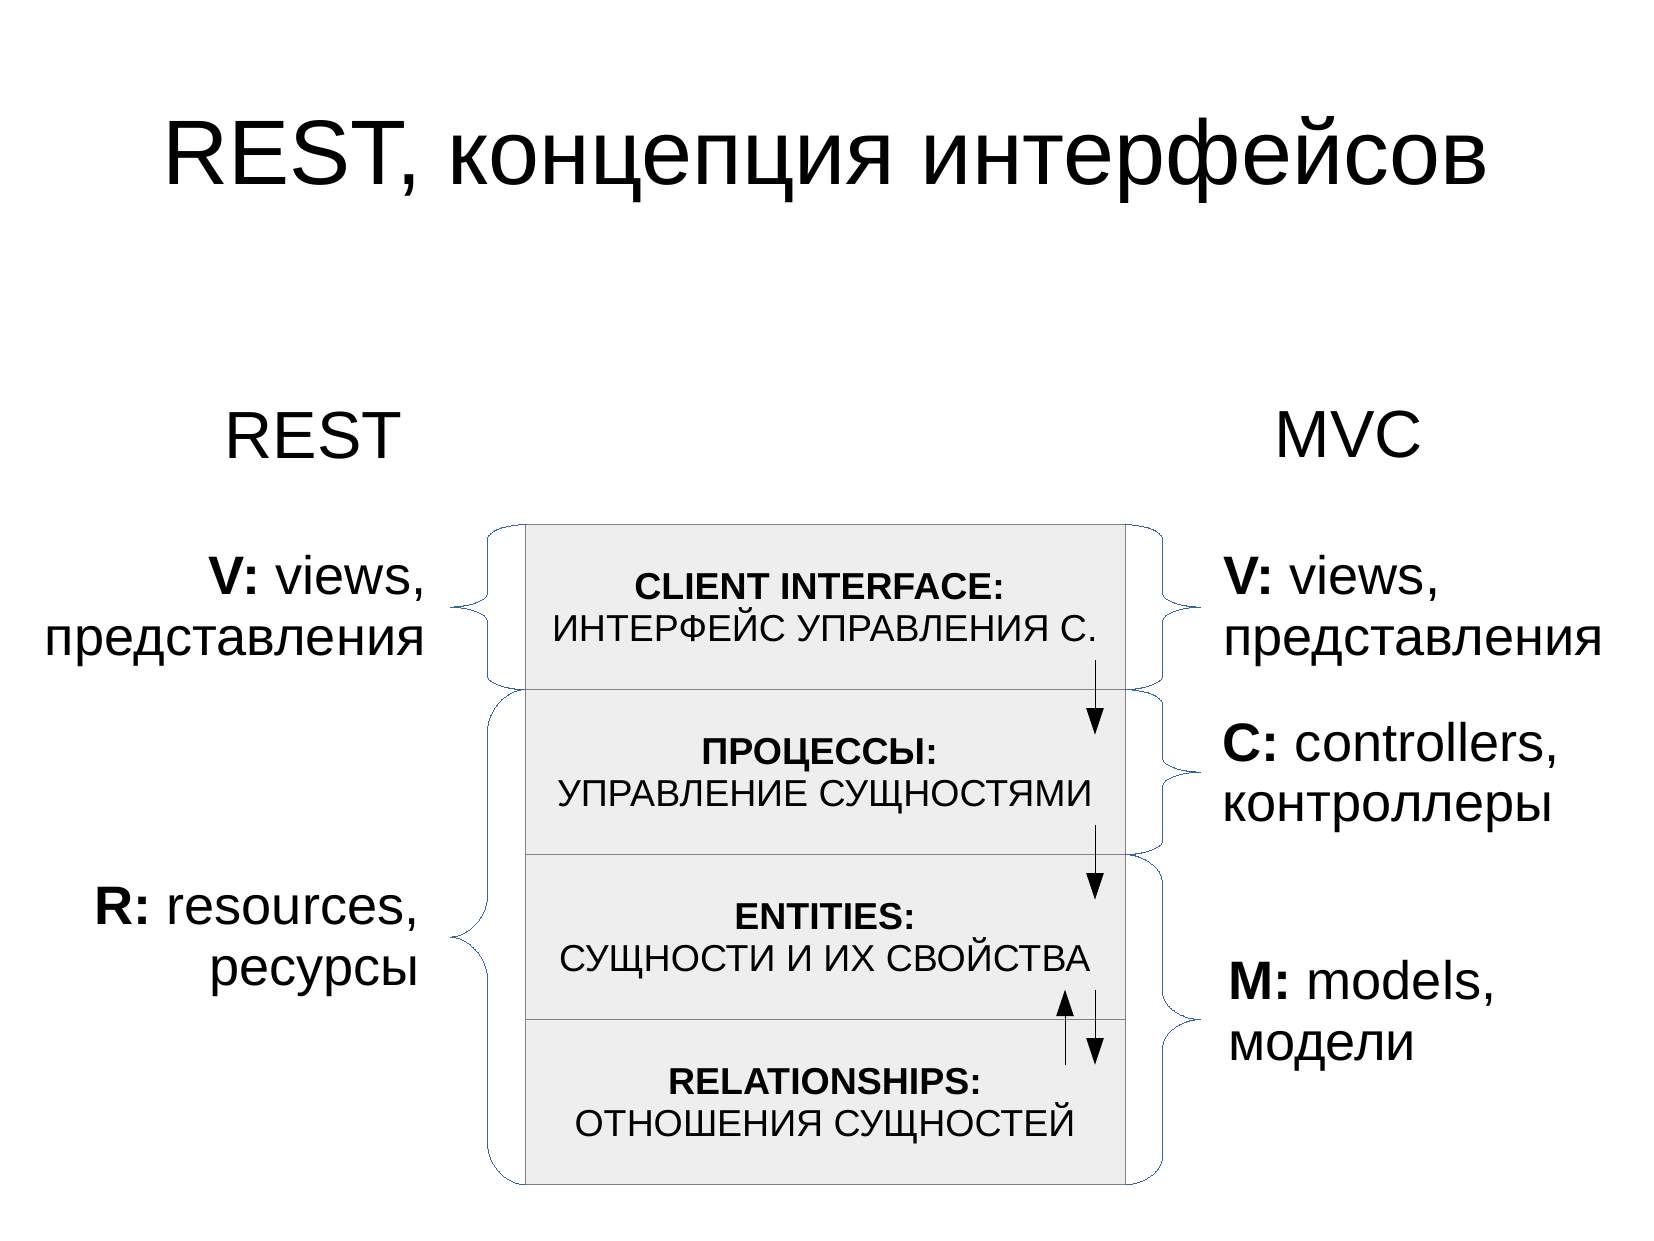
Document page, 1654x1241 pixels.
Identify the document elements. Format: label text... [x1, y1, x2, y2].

text_box C: controllers, контроллеры [1207, 704, 1576, 841]
text_box R: resources, ресурсы [79, 868, 436, 1005]
text_box V: views, представления [30, 538, 442, 675]
text_box MVC [1260, 390, 1438, 480]
text_box CLIENT INTERFACE: ИНТЕРФЕЙС УПРАВЛЕНИЯ С. [525, 524, 1126, 690]
text_box REST [210, 390, 418, 481]
text_box RELATIONSHIPS: ОТНОШЕНИЯ СУЩНОСТЕЙ [525, 1019, 1126, 1185]
text_box V: views, представления [1208, 538, 1621, 675]
title REST, концепция интерфейсов [82, 49, 1571, 257]
text_box ENTITIES: СУЩНОСТИ И ИХ СВОЙСТВА [525, 855, 1126, 1019]
text_box ПРОЦЕССЫ: УПРАВЛЕНИЕ СУЩНОСТЯМИ [525, 690, 1126, 855]
text_box M: models, модели [1213, 943, 1531, 1141]
